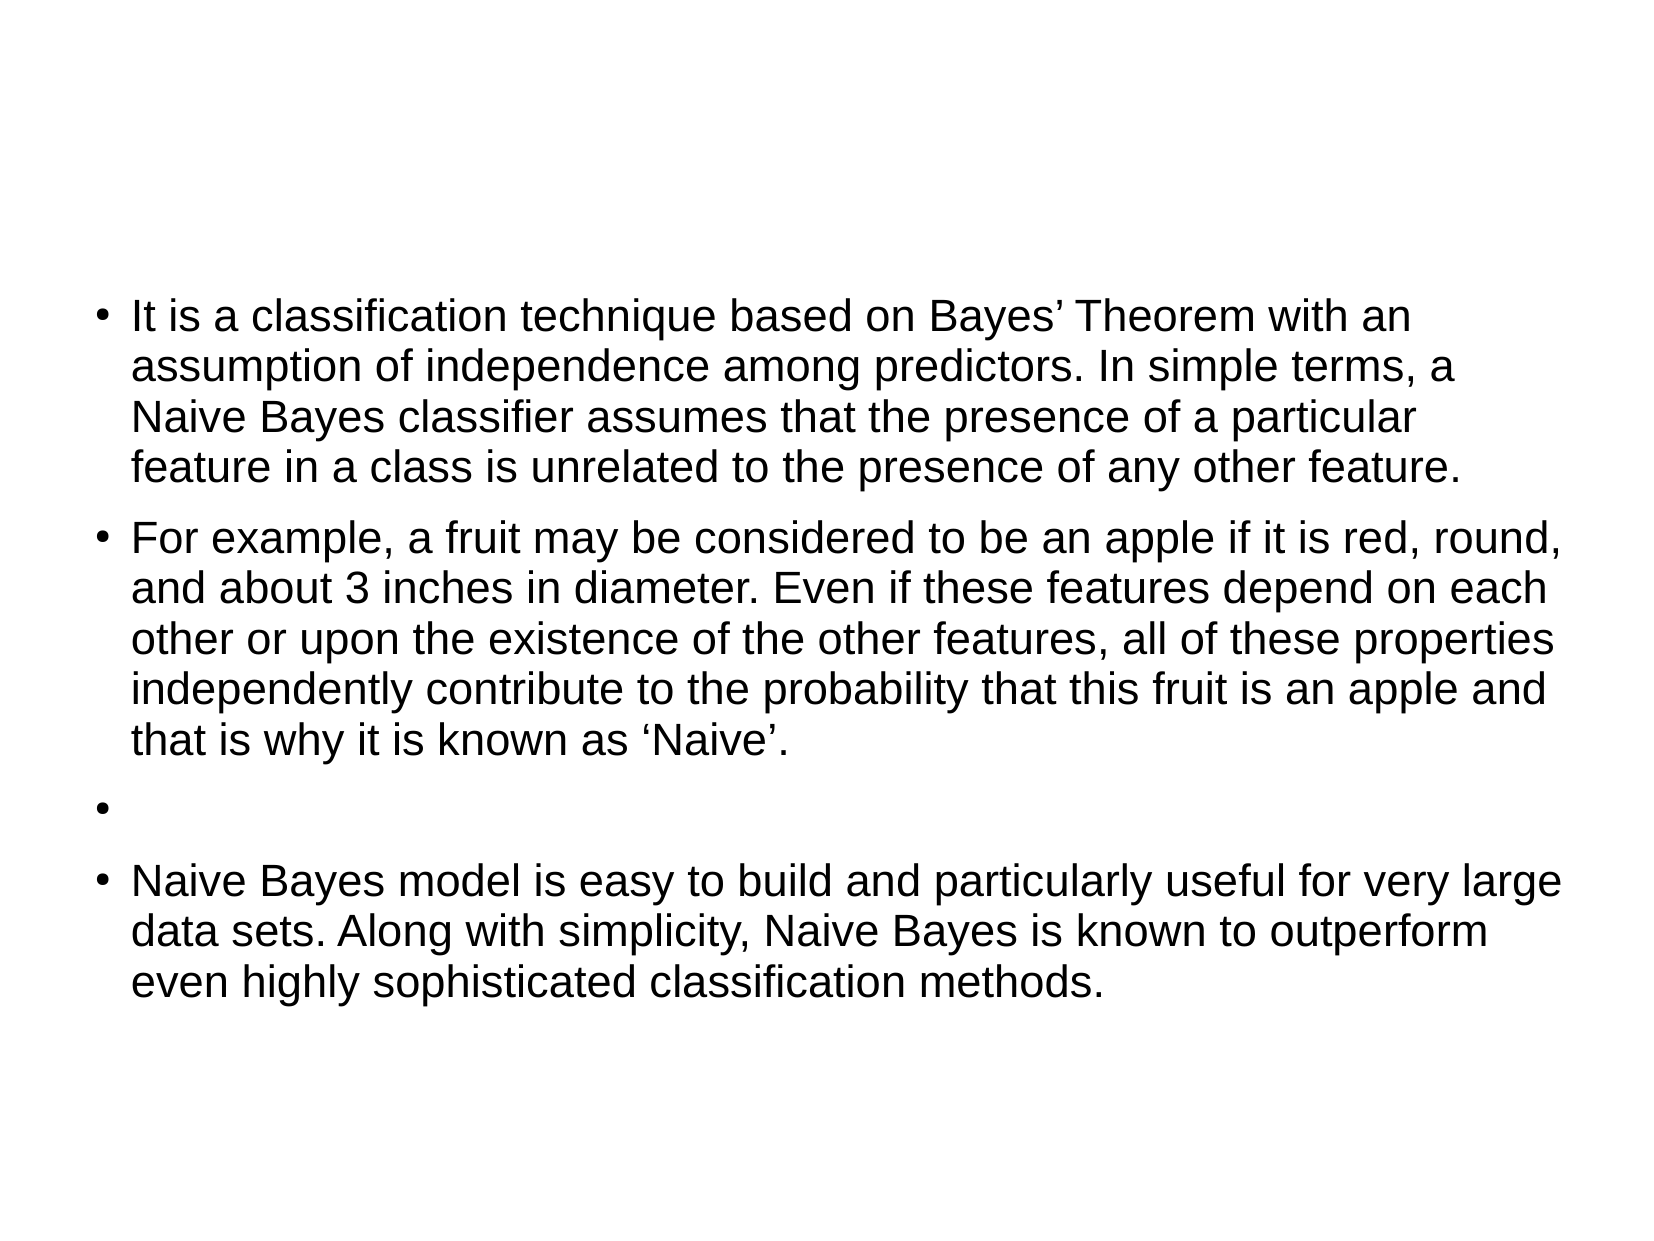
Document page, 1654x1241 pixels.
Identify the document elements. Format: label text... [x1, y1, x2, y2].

list It is a classification technique based on Bayes’ Theorem with an assumption of independence among predictors. In simple terms, a Naive Bayes classifier assumes that the presence of a particular feature in a class is unrelated to the presence of any other feature. For example, a fruit may be considered to be an apple if it is red, round, and about 3 inches in diameter. Even if these features depend on each other or upon the existence of the other features, all of these properties independently contribute to the probability that this fruit is an apple and that is why it is known as ‘Naive’. Naive Bayes model is easy to build and particularly useful for very large data sets. Along with simplicity, Naive Bayes is known to outperform even highly sophisticated classification methods. [82, 290, 1571, 1010]
